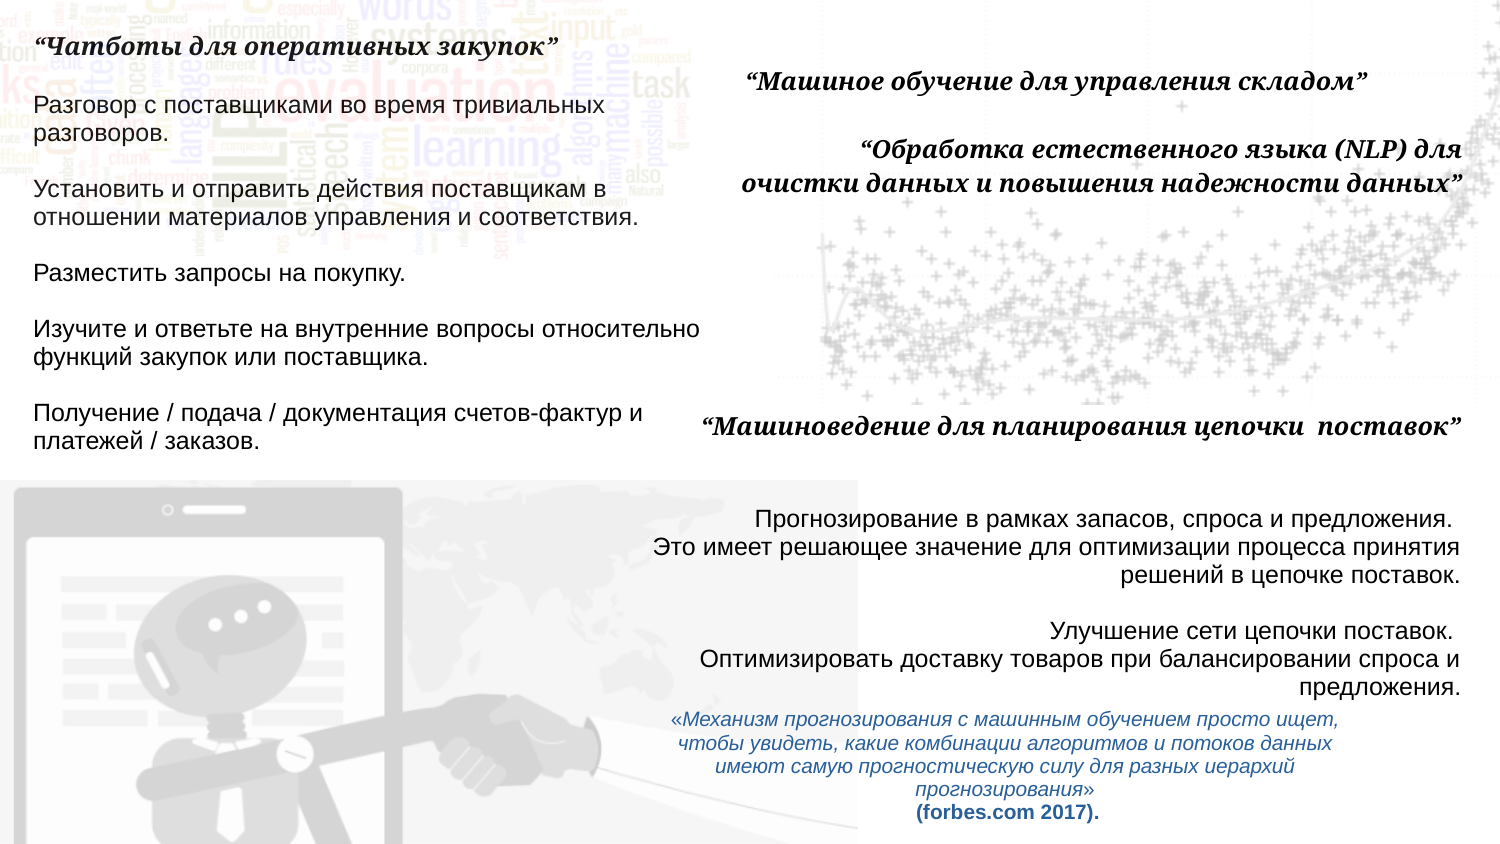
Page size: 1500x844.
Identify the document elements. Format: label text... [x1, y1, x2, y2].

picture [0, 0, 693, 259]
text_box “Машиное обучение для управления складом” “Обработка естественного языка (NLP) для очистки данных и повышения надежности данных” [722, 56, 1478, 271]
picture [773, 0, 1500, 405]
text_box “Чатботы для оперативных закупок” Разговор с поставщиками во время тривиальных разговоров. Установить и отправить действия поставщикам в отношении материалов управления и соответствия. Разместить запросы на покупку. Изучите и ответьте на внутренние вопросы относительно функций закупок или поставщика. Получение / подача / документация счетов-фактур и платежей / заказов. [18, 21, 737, 466]
text_box “Машиноведение для планирования цепочки поставок” Прогнозирование в рамках запасов, спроса и предложения. Это имеет решающее значение для оптимизации процесса принятия решений в цепочке поставок. Улучшение сети цепочки поставок. Оптимизировать доставку товаров при балансировании спроса и предложения. [486, 401, 1477, 698]
text_box «Механизм прогнозирования с машинным обучением просто ищет, чтобы увидеть, какие комбинации алгоритмов и потоков данных имеют самую прогностическую силу для разных иерархий прогнозирования» (forbes.com 2017). [630, 700, 1381, 832]
picture [0, 480, 858, 844]
